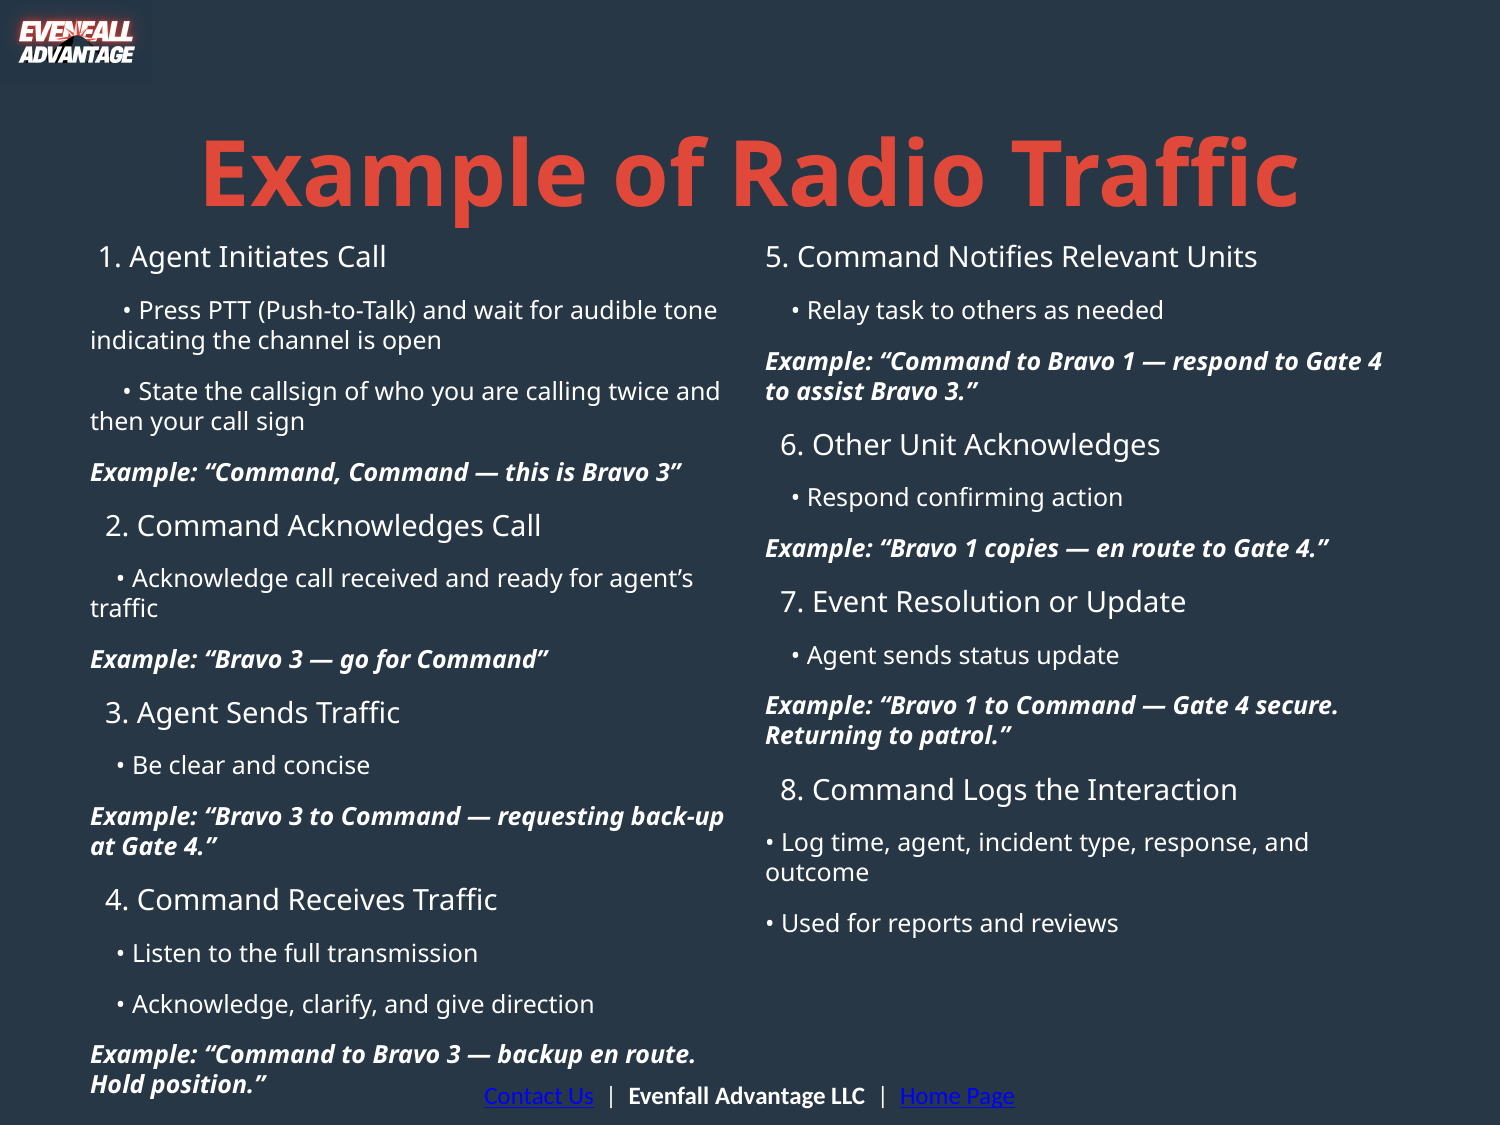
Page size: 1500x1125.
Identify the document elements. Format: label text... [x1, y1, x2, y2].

list 1. Agent Initiates Call • Press PTT (Push-to-Talk) and wait for audible tone indicating the channel is open • State the callsign of who you are calling twice and then your call sign Example: “Command, Command — this is Bravo 3” 2. Command Acknowledges Call • Acknowledge call received and ready for agent’s traffic Example: “Bravo 3 — go for Command” 3. Agent Sends Traffic • Be clear and concise Example: “Bravo 3 to Command — requesting back-up at Gate 4.” 4. Command Receives Traffic • Listen to the full transmission • Acknowledge, clarify, and give direction Example: “Command to Bravo 3 — backup en route. Hold position.” [75, 231, 750, 1097]
text_box 5. Command Notifies Relevant Units • Relay task to others as needed Example: “Command to Bravo 1 — respond to Gate 4 to assist Bravo 3.” 6. Other Unit Acknowledges • Respond confirming action Example: “Bravo 1 copies — en route to Gate 4.” 7. Event Resolution or Update • Agent sends status update Example: “Bravo 1 to Command — Gate 4 secure. Returning to patrol.” 8. Command Logs the Interaction • Log time, agent, incident type, response, and outcome • Used for reports and reviews [749, 231, 1425, 945]
picture [0, 0, 152, 83]
title Example of Radio Traffic [75, 76, 1425, 231]
